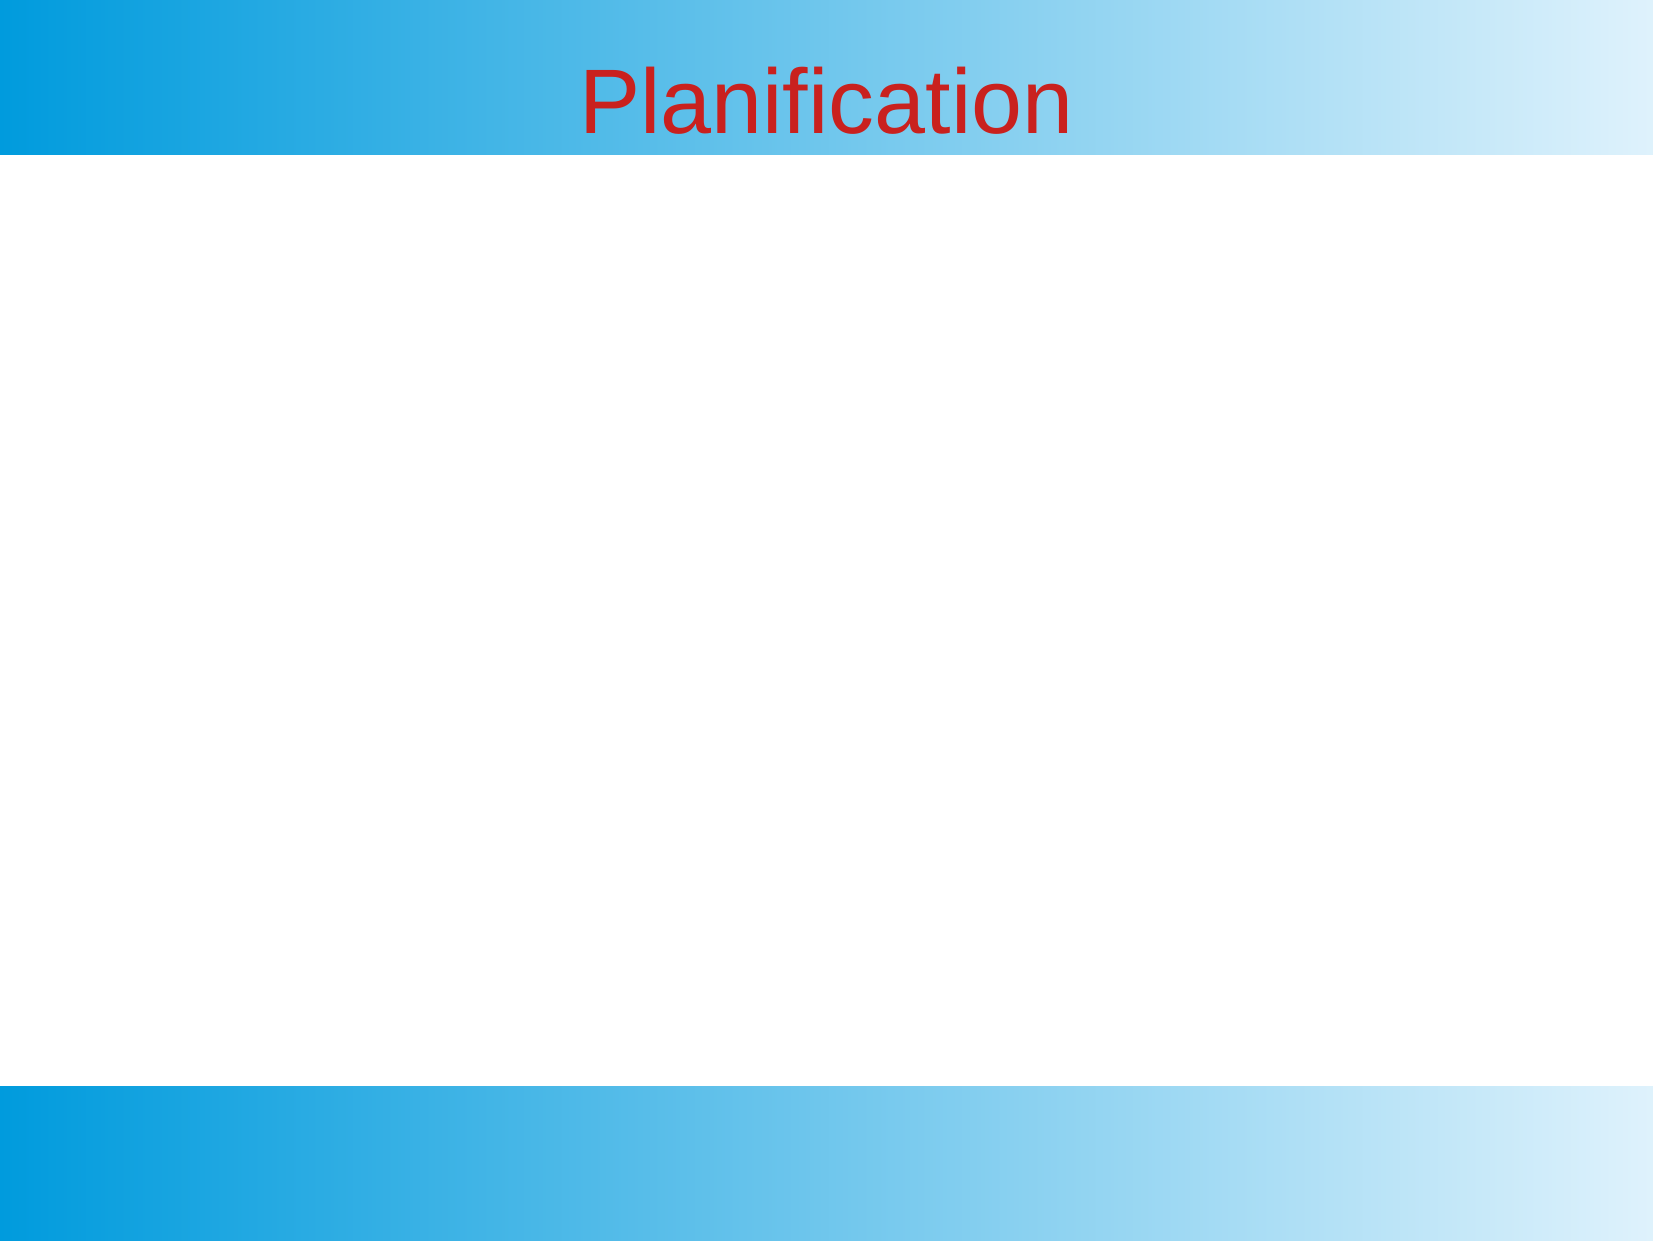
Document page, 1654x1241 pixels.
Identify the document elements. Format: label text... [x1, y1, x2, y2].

title Planification [82, 49, 1571, 155]
